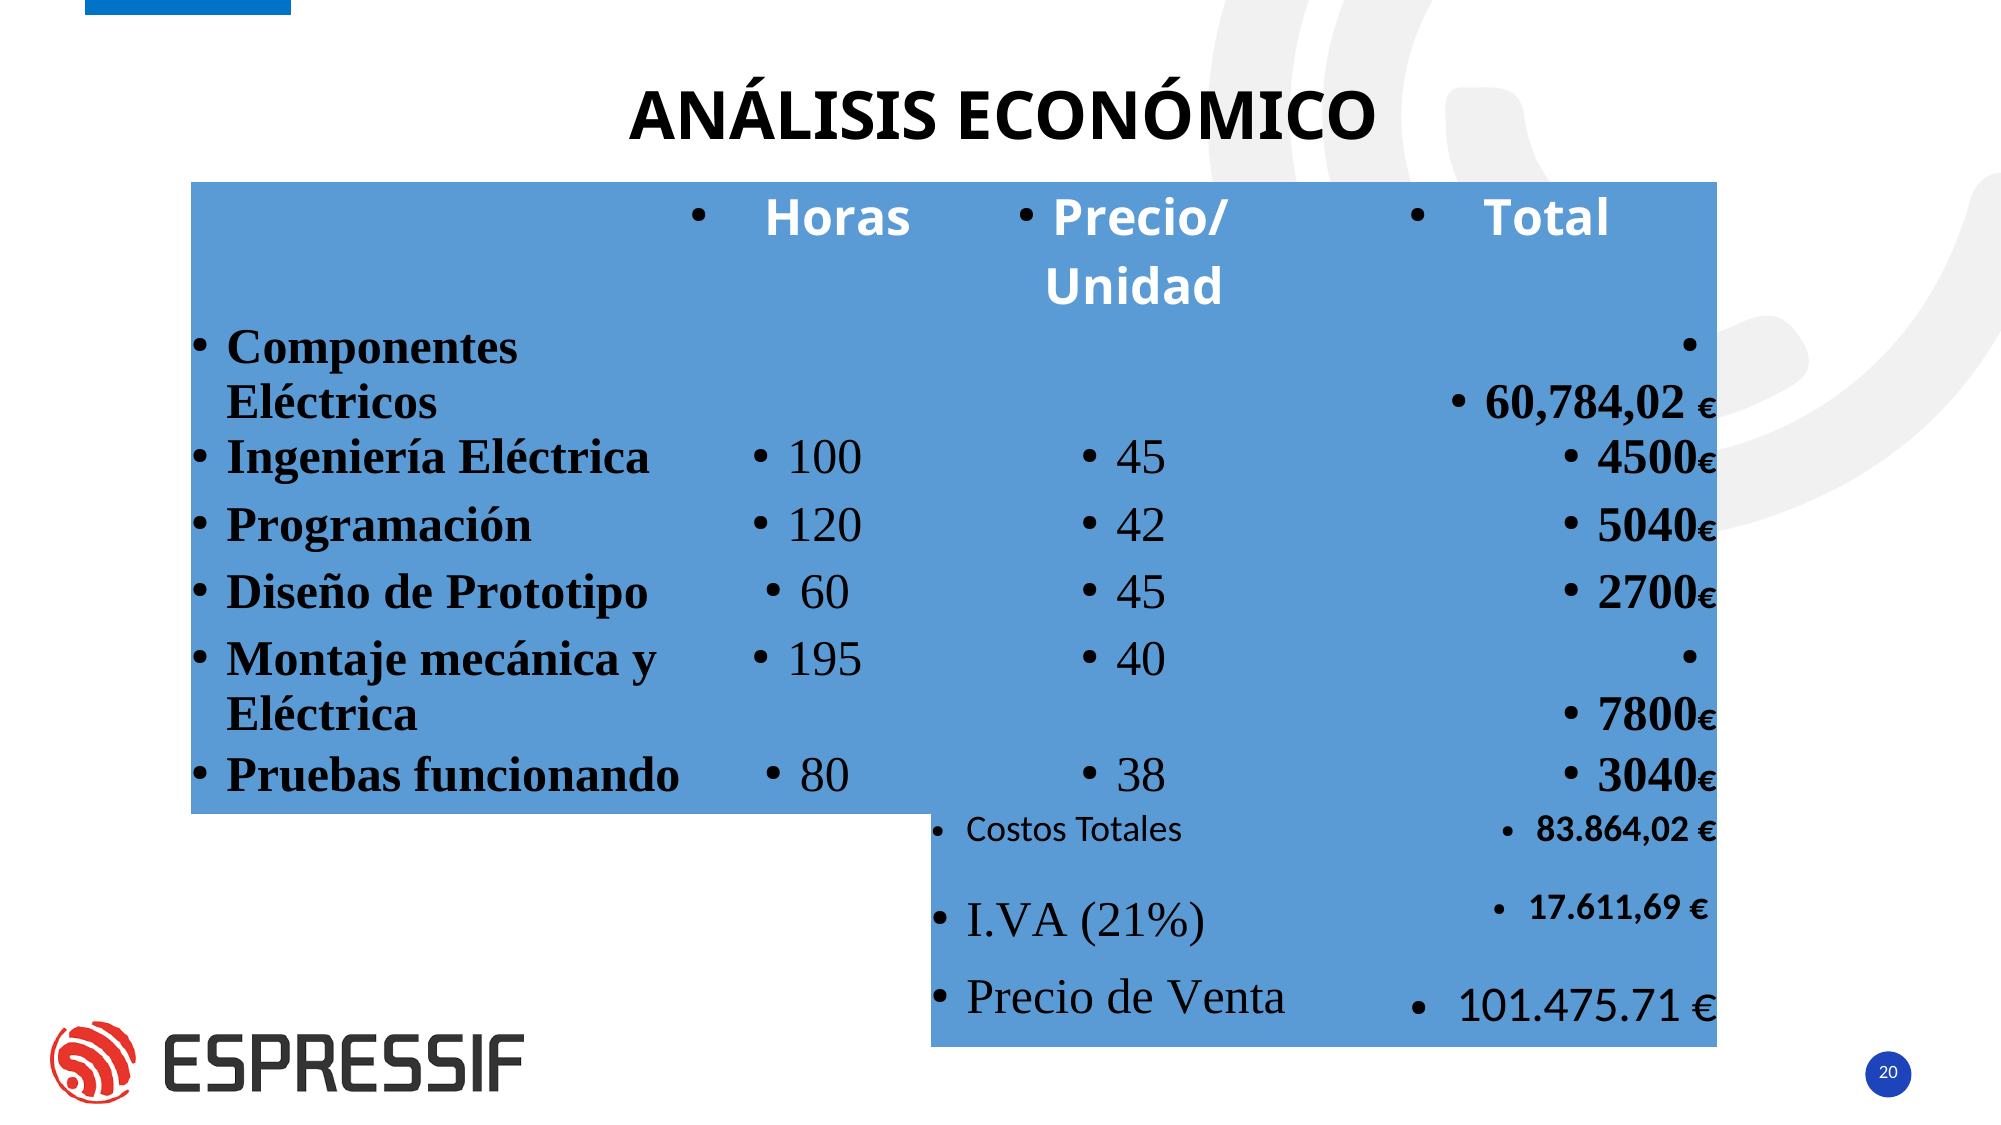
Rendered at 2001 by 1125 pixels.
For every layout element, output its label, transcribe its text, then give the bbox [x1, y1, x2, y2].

table_cell Pruebas funcionando [191, 747, 683, 814]
table_cell 17.611,69 € [1313, 891, 1717, 969]
table_cell Precio de Venta [931, 969, 1313, 1047]
title Análisis económico [456, 5, 2000, 157]
table_cell I.VA (21%) [931, 891, 1313, 969]
table_cell [683, 319, 931, 430]
table_cell 2700€ [1316, 564, 1717, 631]
table_cell 38 [931, 747, 1316, 814]
table_header Total [1316, 182, 1717, 319]
table_cell 3040€ [1316, 747, 1717, 814]
table_header Costos Totales [931, 814, 1313, 891]
table_cell 195 [683, 631, 931, 747]
text_box [1864, 1059, 1913, 1090]
table_cell 4500€ [1316, 430, 1717, 497]
table_cell Componentes Eléctricos [191, 319, 683, 430]
table_header [191, 182, 683, 319]
table_cell 80 [683, 747, 931, 814]
table_header Horas [683, 182, 931, 319]
table_header 83.864,02 € [1313, 814, 1717, 891]
table_cell Programación [191, 497, 683, 564]
table_cell 101.475.71 € [1313, 969, 1717, 1047]
table_cell 60,784,02 € [1316, 319, 1717, 430]
table_cell 5040€ [1316, 497, 1717, 564]
table_cell Ingeniería Eléctrica [191, 430, 683, 497]
table_cell Montaje mecánica y Eléctrica [191, 631, 683, 747]
table_cell 100 [683, 430, 931, 497]
table_cell 7800€ [1316, 631, 1717, 747]
table_header Precio/ Unidad [931, 182, 1316, 319]
table_cell Diseño de Prototipo [191, 564, 683, 631]
table_cell [931, 319, 1316, 430]
table_cell 40 [931, 631, 1316, 747]
table_cell 120 [683, 497, 931, 564]
picture [50, 1021, 524, 1104]
table_cell 60 [683, 564, 931, 631]
table_cell 42 [931, 497, 1316, 564]
table_cell 45 [931, 430, 1316, 497]
table_cell 45 [931, 564, 1316, 631]
